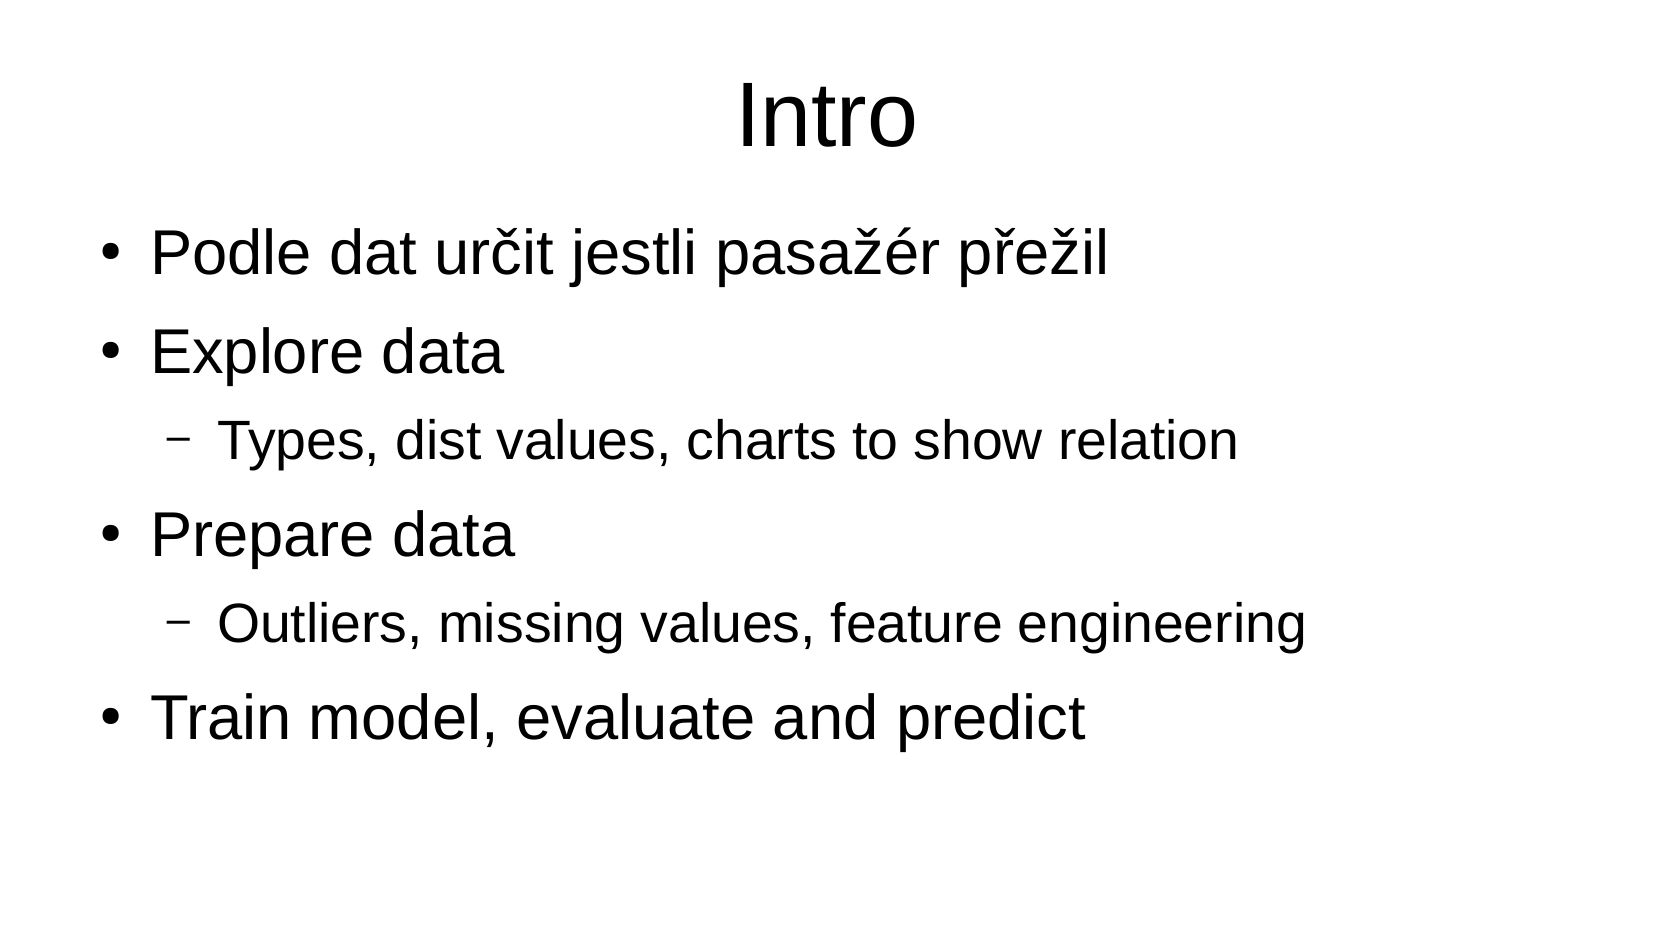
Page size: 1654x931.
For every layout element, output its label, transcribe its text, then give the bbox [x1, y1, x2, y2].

list Podle dat určit jestli pasažér přežil Explore data Types, dist values, charts to show relation Prepare data Outliers, missing values, feature engineering Train model, evaluate and predict [82, 217, 1571, 758]
title Intro [82, 37, 1571, 193]
